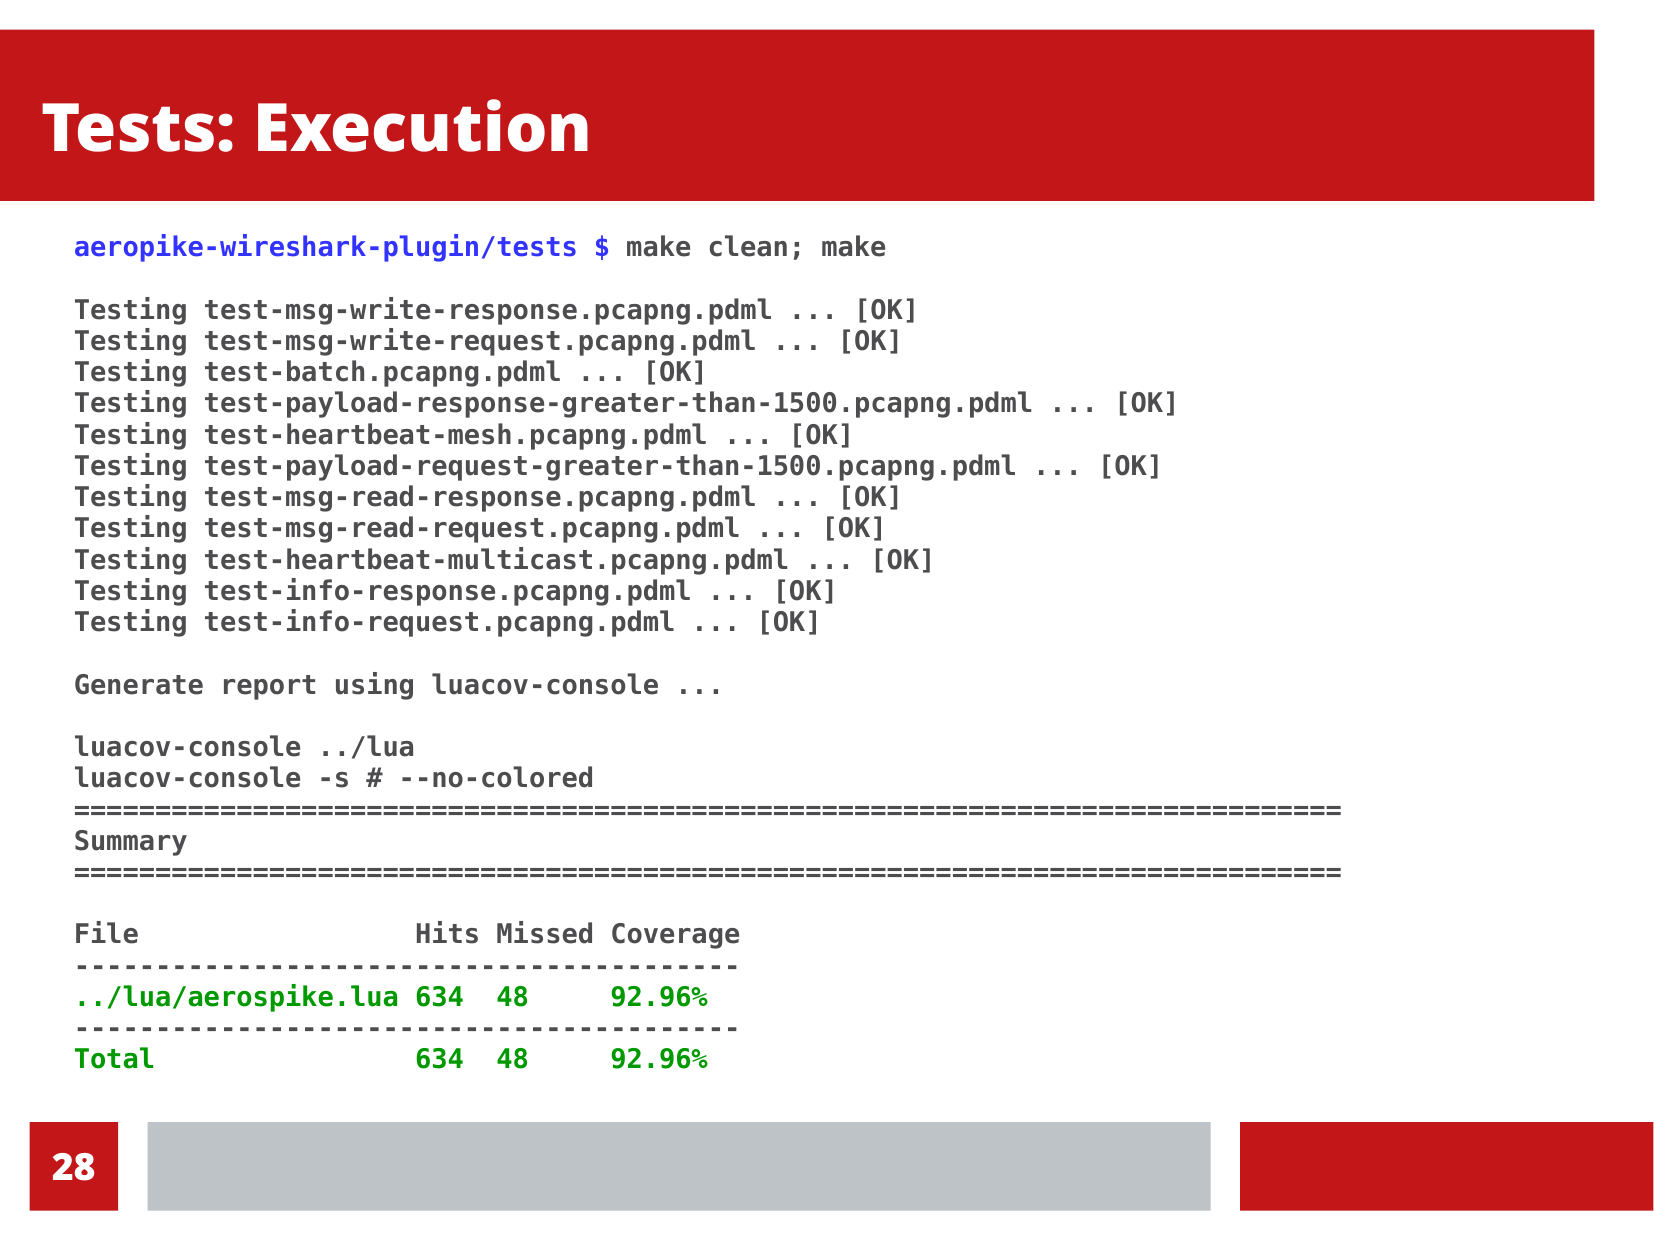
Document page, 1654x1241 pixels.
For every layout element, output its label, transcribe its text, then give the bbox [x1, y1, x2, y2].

title Tests: Execution [41, 53, 1577, 172]
text_box aeropike-wireshark-plugin/tests $ make clean; make Testing test-msg-write-response.pcapng.pdml ... [OK] Testing test-msg-write-request.pcapng.pdml ... [OK] Testing test-batch.pcapng.pdml ... [OK] Testing test-payload-response-greater-than-1500.pcapng.pdml ... [OK] Testing test-heartbeat-mesh.pcapng.pdml ... [OK] Testing test-payload-request-greater-than-1500.pcapng.pdml ... [OK] Testing test-msg-read-response.pcapng.pdml ... [OK] Testing test-msg-read-request.pcapng.pdml ... [OK] Testing test-heartbeat-multicast.pcapng.pdml ... [OK] Testing test-info-response.pcapng.pdml ... [OK] Testing test-info-request.pcapng.pdml ... [OK] Generate report using luacov-console ... luacov-console ../lua luacov-console -s # --no-colored ============================================================================== Summary ============================================================================== File Hits Missed Coverage ----------------------------------------- ../lua/aerospike.lua 634 48 92.96% ----------------------------------------- Total 634 48 92.96% [59, 224, 1583, 1114]
